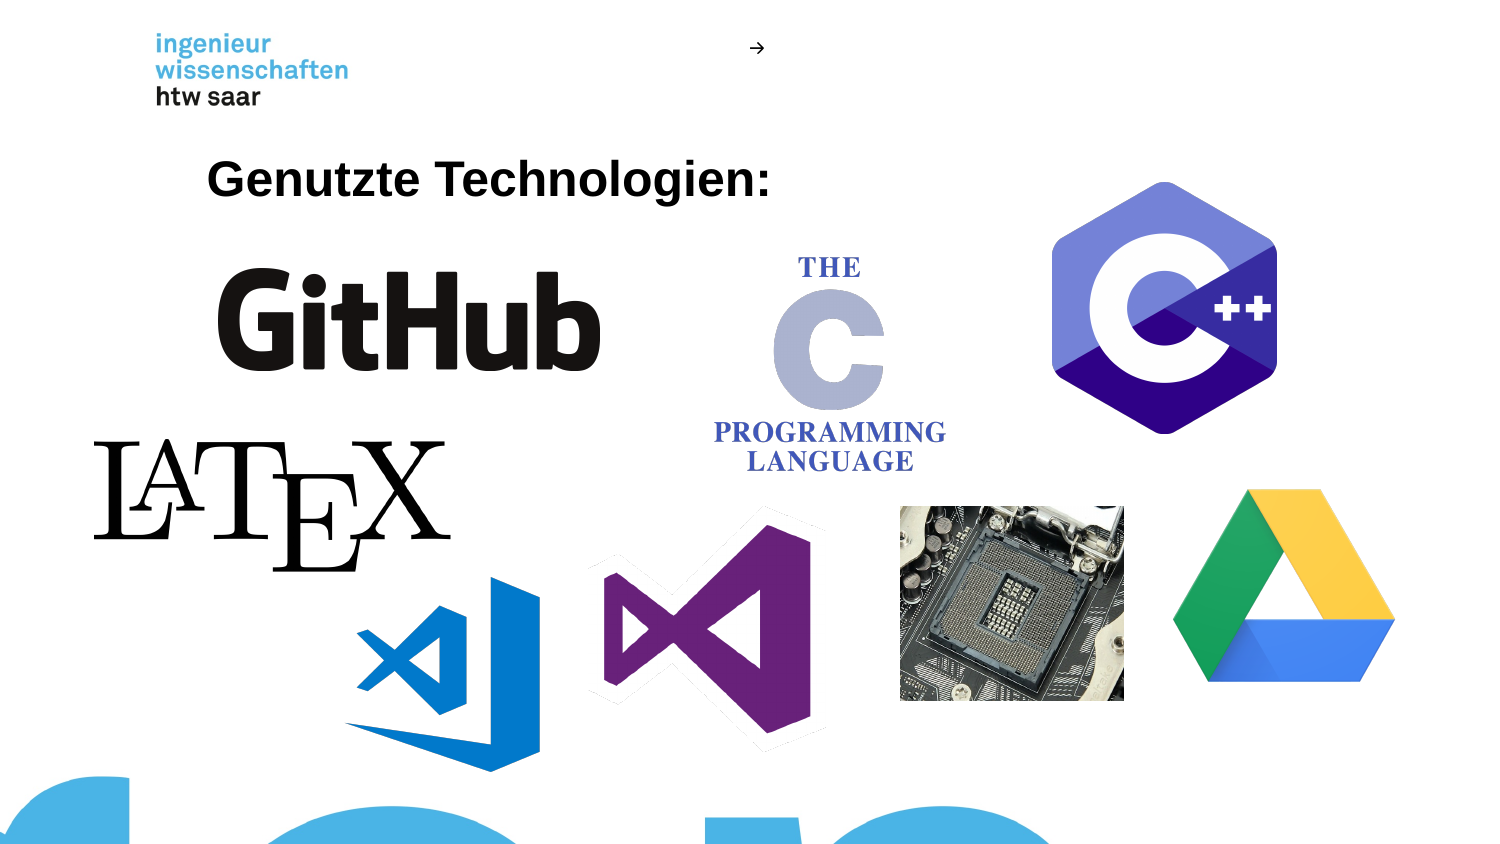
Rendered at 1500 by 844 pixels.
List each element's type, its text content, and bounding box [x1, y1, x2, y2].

title Genutzte Technologien: [200, 140, 1271, 213]
picture [0, 0, 1277, 844]
picture [1168, 470, 1400, 701]
